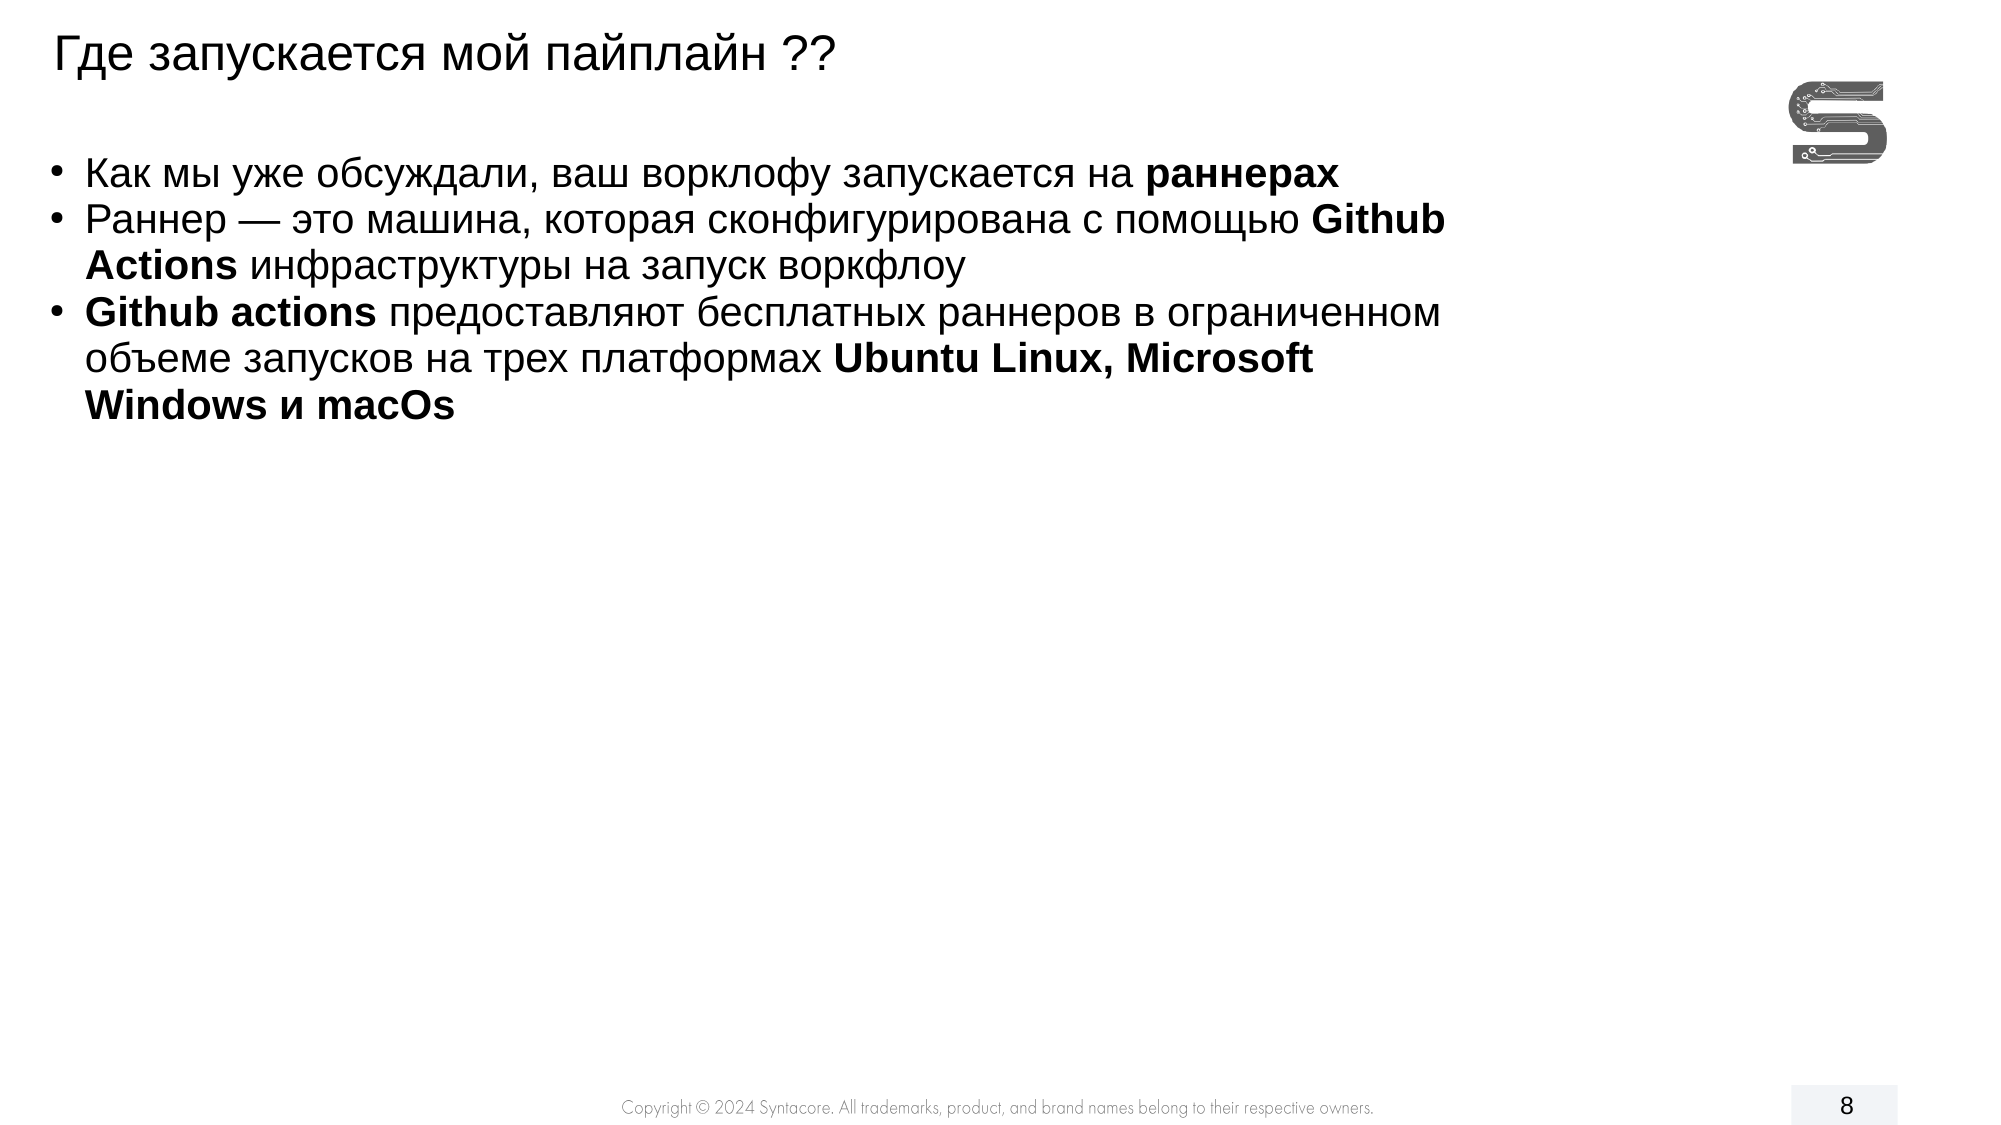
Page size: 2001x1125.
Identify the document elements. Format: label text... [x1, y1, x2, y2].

text_box <number> [1825, 1084, 1969, 1125]
picture [621, 1094, 1381, 1119]
text_box Как мы уже обсуждали, ваш ворклофу запускается на раннерах Раннер — это машина, которая сконфигурирована с помощью Github Actions инфраструктуры на запуск воркфлоу Github actions предоставляют бесплатных раннеров в ограниченном объеме запусков на трех платформах Ubuntu Linux, Microsoft Windows и macOs [34, 141, 1506, 591]
text_box Где запускается мой пайплайн ?? [0, 18, 1004, 89]
picture [1788, 81, 1887, 164]
